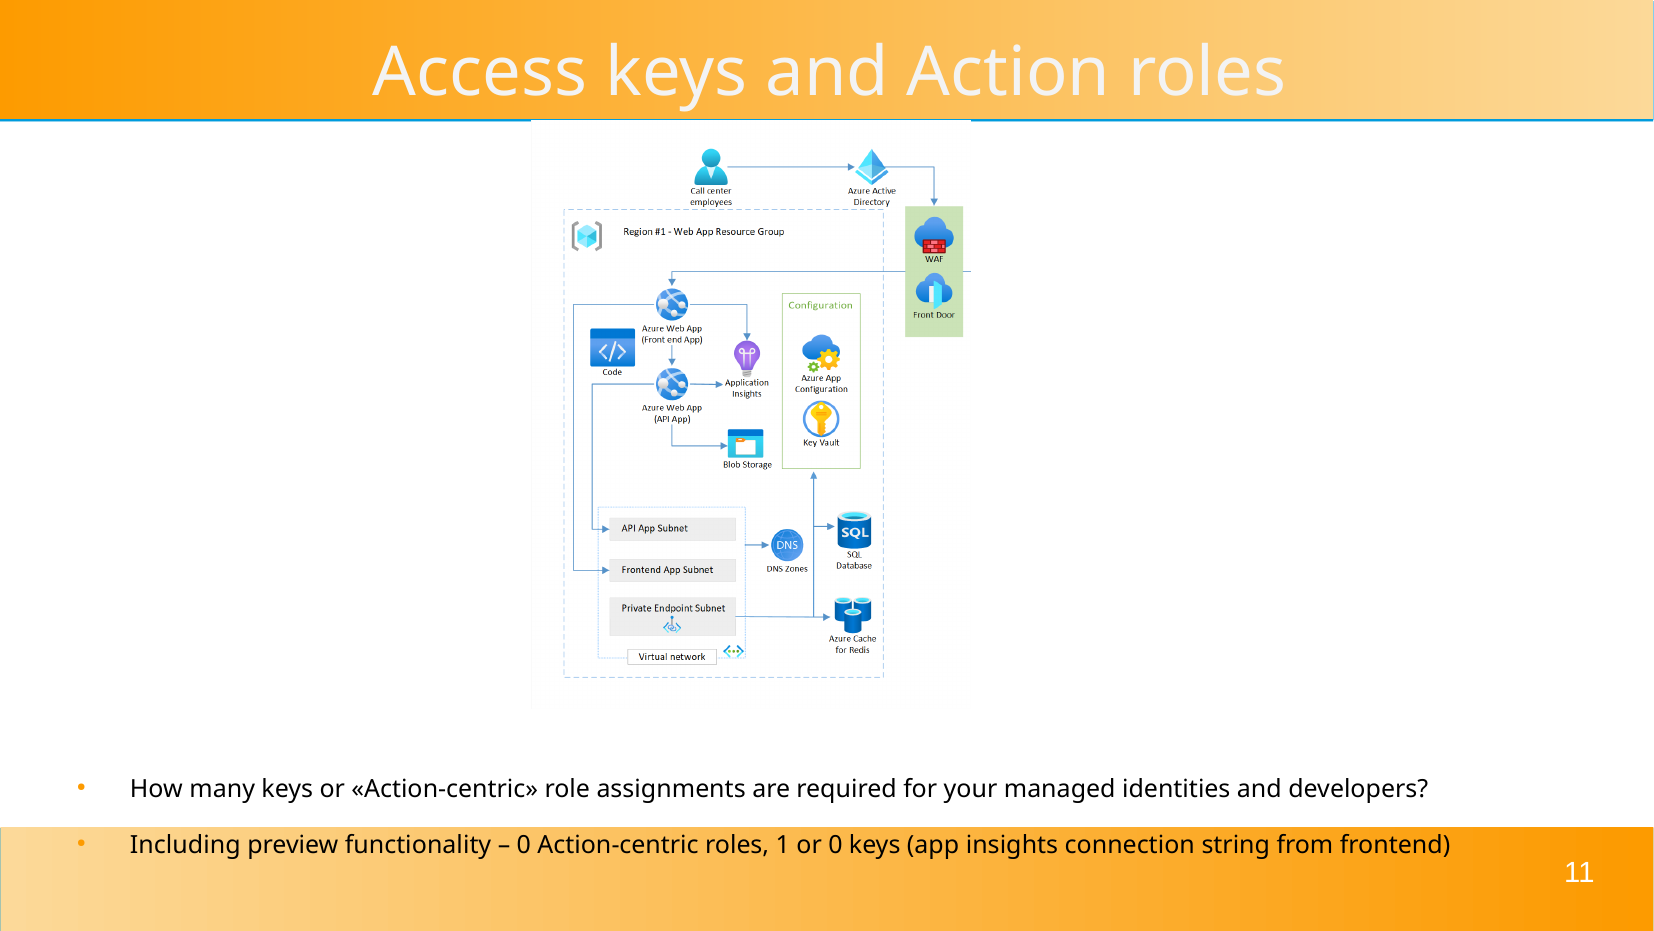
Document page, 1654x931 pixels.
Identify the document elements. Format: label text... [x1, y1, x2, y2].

title Access keys and Action roles [17, 0, 1642, 153]
list How many keys or «Action-centric» role assignments are required for your managed identities and developers? Including preview functionality – 0 Action-centric roles, 1 or 0 keys (app insights connection string from frontend) [59, 206, 1595, 857]
picture [531, 121, 971, 709]
